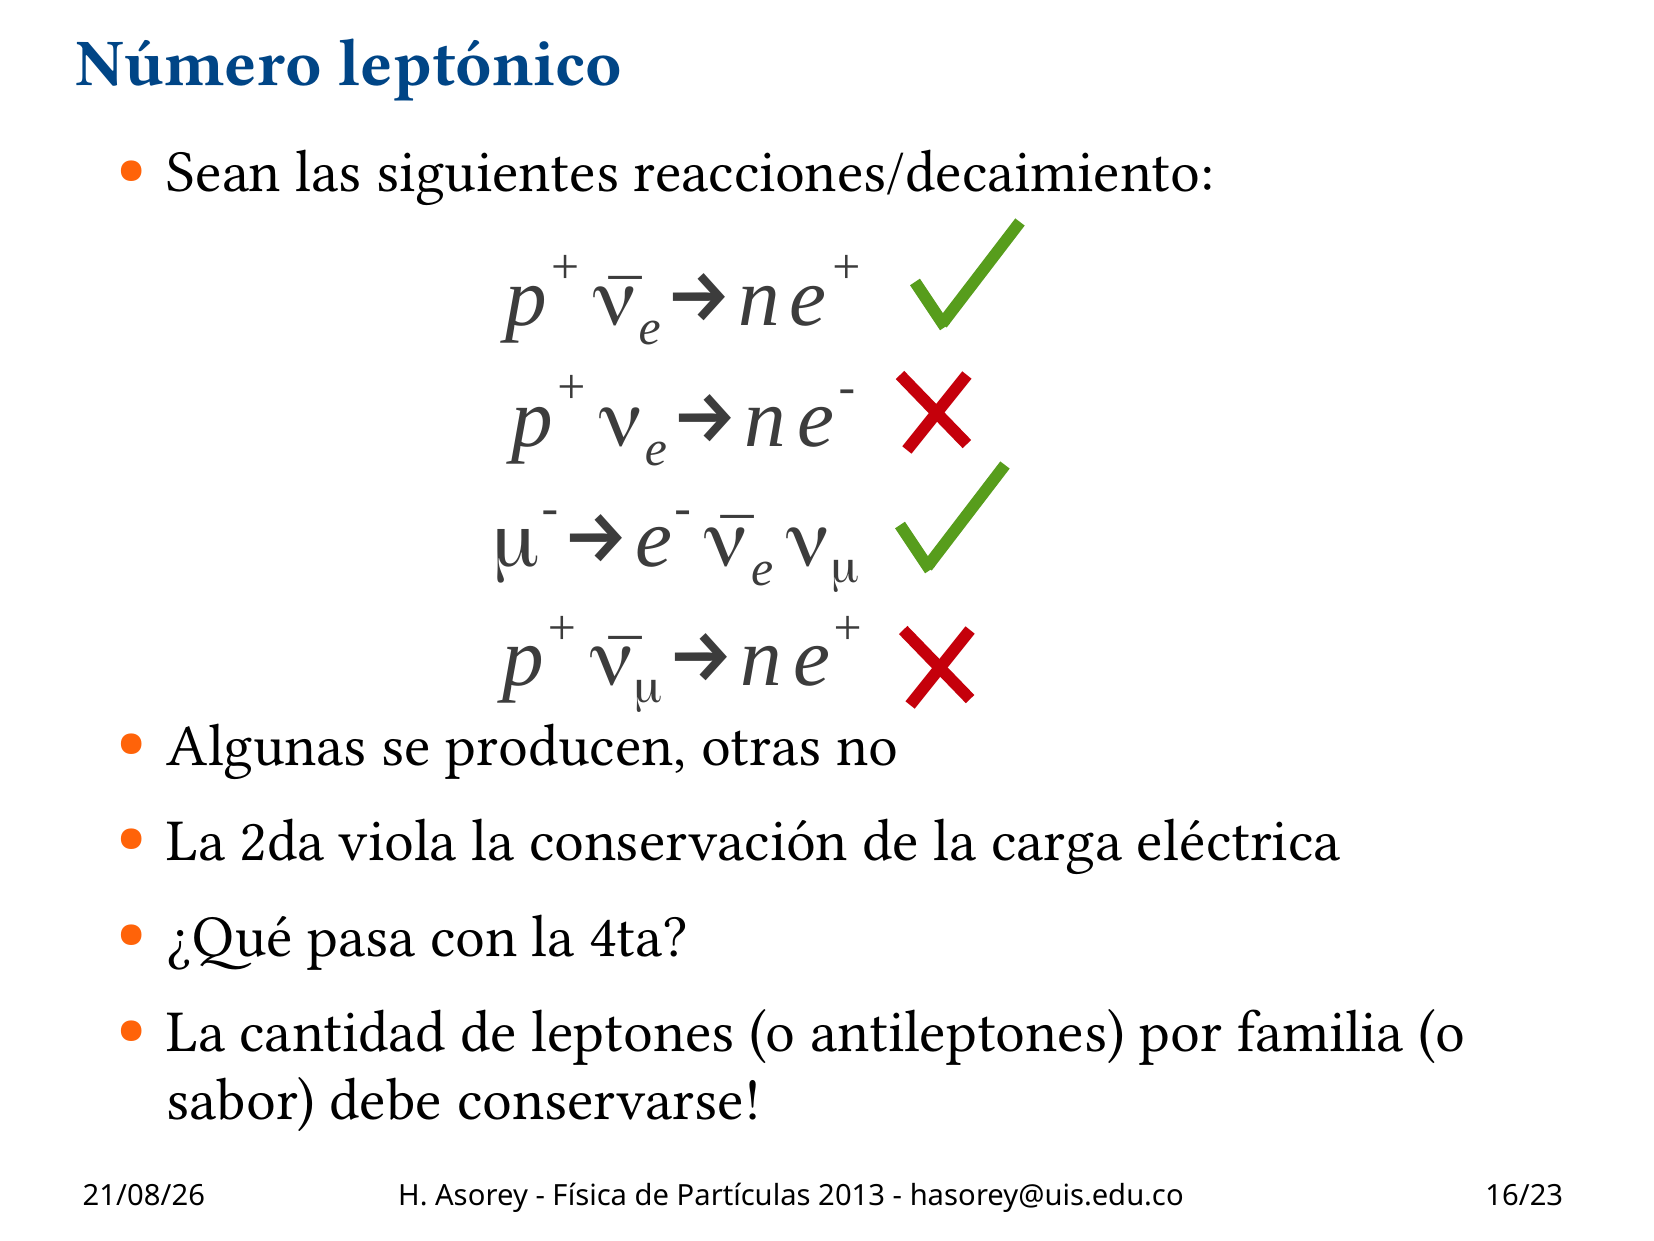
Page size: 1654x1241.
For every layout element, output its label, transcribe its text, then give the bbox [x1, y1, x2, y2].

title Número leptónico [75, 13, 1564, 115]
list Sean las siguientes reacciones/decaimiento: Algunas se producen, otras no La 2da viola la conservación de la carga eléctrica ¿Qué pasa con la 4ta? La cantidad de leptones (o antileptones) por familia (o sabor) debe conservarse! [88, 138, 1577, 1144]
chart [483, 240, 871, 715]
